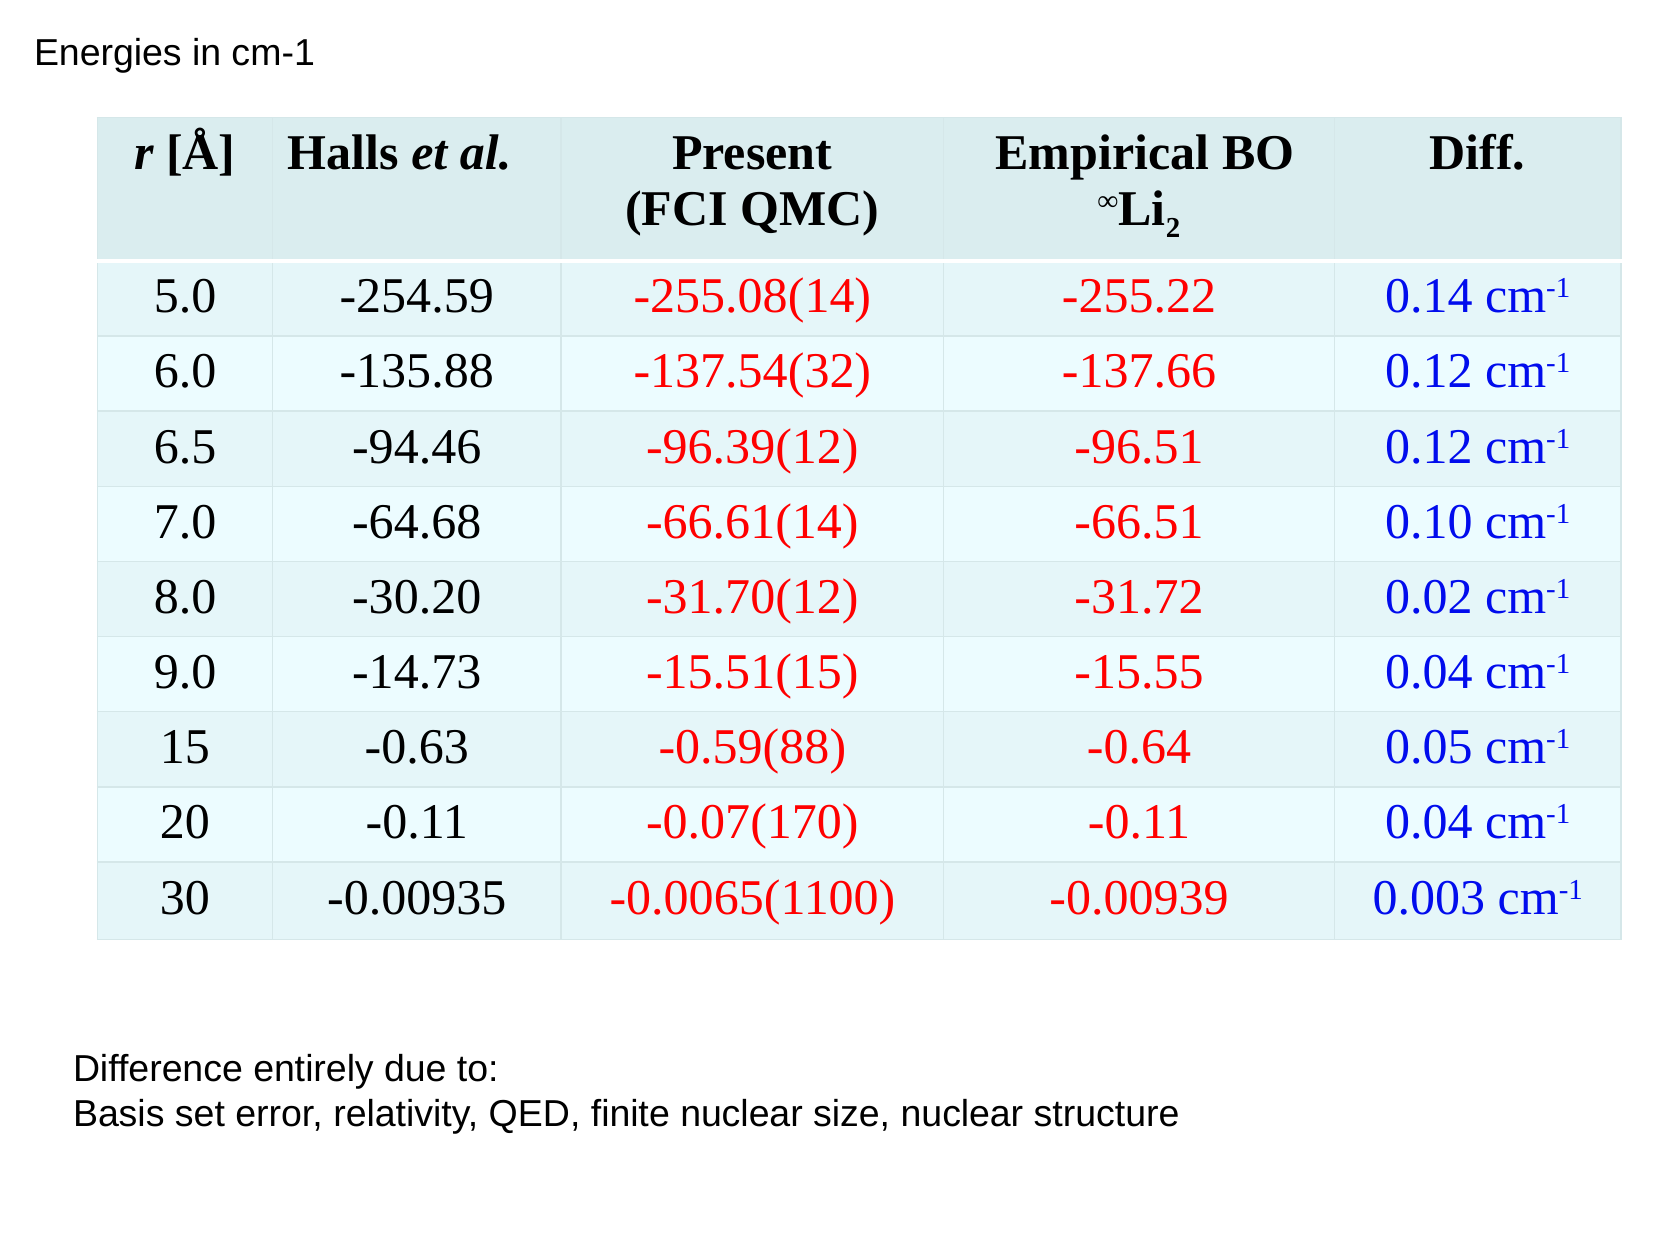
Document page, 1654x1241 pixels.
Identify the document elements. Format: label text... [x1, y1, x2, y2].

table_cell -254.59 [273, 263, 560, 335]
table_cell -31.70(12) [562, 562, 943, 636]
table_cell -0.00935 [273, 863, 560, 939]
table_cell 0.10 cm-1 [1335, 487, 1620, 561]
table_cell -15.55 [944, 637, 1334, 711]
table_cell -64.68 [273, 487, 560, 561]
table_cell 0.05 cm-1 [1335, 712, 1620, 786]
table_cell 15 [98, 712, 272, 786]
table_cell -94.46 [273, 412, 560, 486]
table_cell -0.11 [944, 788, 1334, 861]
table_cell 0.14 cm-1 [1335, 263, 1620, 335]
table_cell -96.51 [944, 412, 1334, 486]
table_cell -255.22 [944, 263, 1334, 335]
table_cell -0.11 [273, 788, 560, 861]
text_box Difference entirely due to: Basis set error, relativity, QED, finite nuclear size, nuclear structure [58, 1036, 1582, 1142]
table_cell -14.73 [273, 637, 560, 711]
table_cell 30 [98, 863, 272, 939]
table_header Empirical BO ∞Li2 [944, 118, 1334, 259]
table_cell -0.63 [273, 712, 560, 786]
table_cell -0.00939 [944, 863, 1334, 939]
table_cell -15.51(15) [562, 637, 943, 711]
table_cell 0.04 cm-1 [1335, 637, 1620, 711]
table_cell 20 [98, 788, 272, 861]
table_cell -31.72 [944, 562, 1334, 636]
table_header Diff. [1335, 118, 1620, 259]
table_cell -0.64 [944, 712, 1334, 786]
table_cell 8.0 [98, 562, 272, 636]
table_cell 0.02 cm-1 [1335, 562, 1620, 636]
table_cell 0.04 cm-1 [1335, 788, 1620, 861]
table_cell 9.0 [98, 637, 272, 711]
table_cell 5.0 [98, 263, 272, 335]
table_cell -30.20 [273, 562, 560, 636]
table_cell 6.5 [98, 412, 272, 486]
table_cell -255.08(14) [562, 263, 943, 335]
table_cell -135.88 [273, 337, 560, 410]
table_cell 0.12 cm-1 [1335, 337, 1620, 410]
table_cell -137.66 [944, 337, 1334, 410]
table_cell -66.51 [944, 487, 1334, 561]
table_cell 0.003 cm-1 [1335, 863, 1620, 939]
table_cell 7.0 [98, 487, 272, 561]
table_header Present (FCI QMC) [562, 118, 943, 259]
table_header Halls et al. [273, 118, 560, 259]
table_cell -137.54(32) [562, 337, 943, 410]
table_cell -66.61(14) [562, 487, 943, 561]
table_cell -96.39(12) [562, 412, 943, 486]
table_cell -0.07(170) [562, 788, 943, 861]
table_cell 0.12 cm-1 [1335, 412, 1620, 486]
table_cell -0.59(88) [562, 712, 943, 786]
table_cell -0.0065(1100) [562, 863, 943, 939]
text_box Energies in cm-1 [19, 21, 554, 81]
table_cell 6.0 [98, 337, 272, 410]
table_header r [Å] [98, 118, 272, 259]
